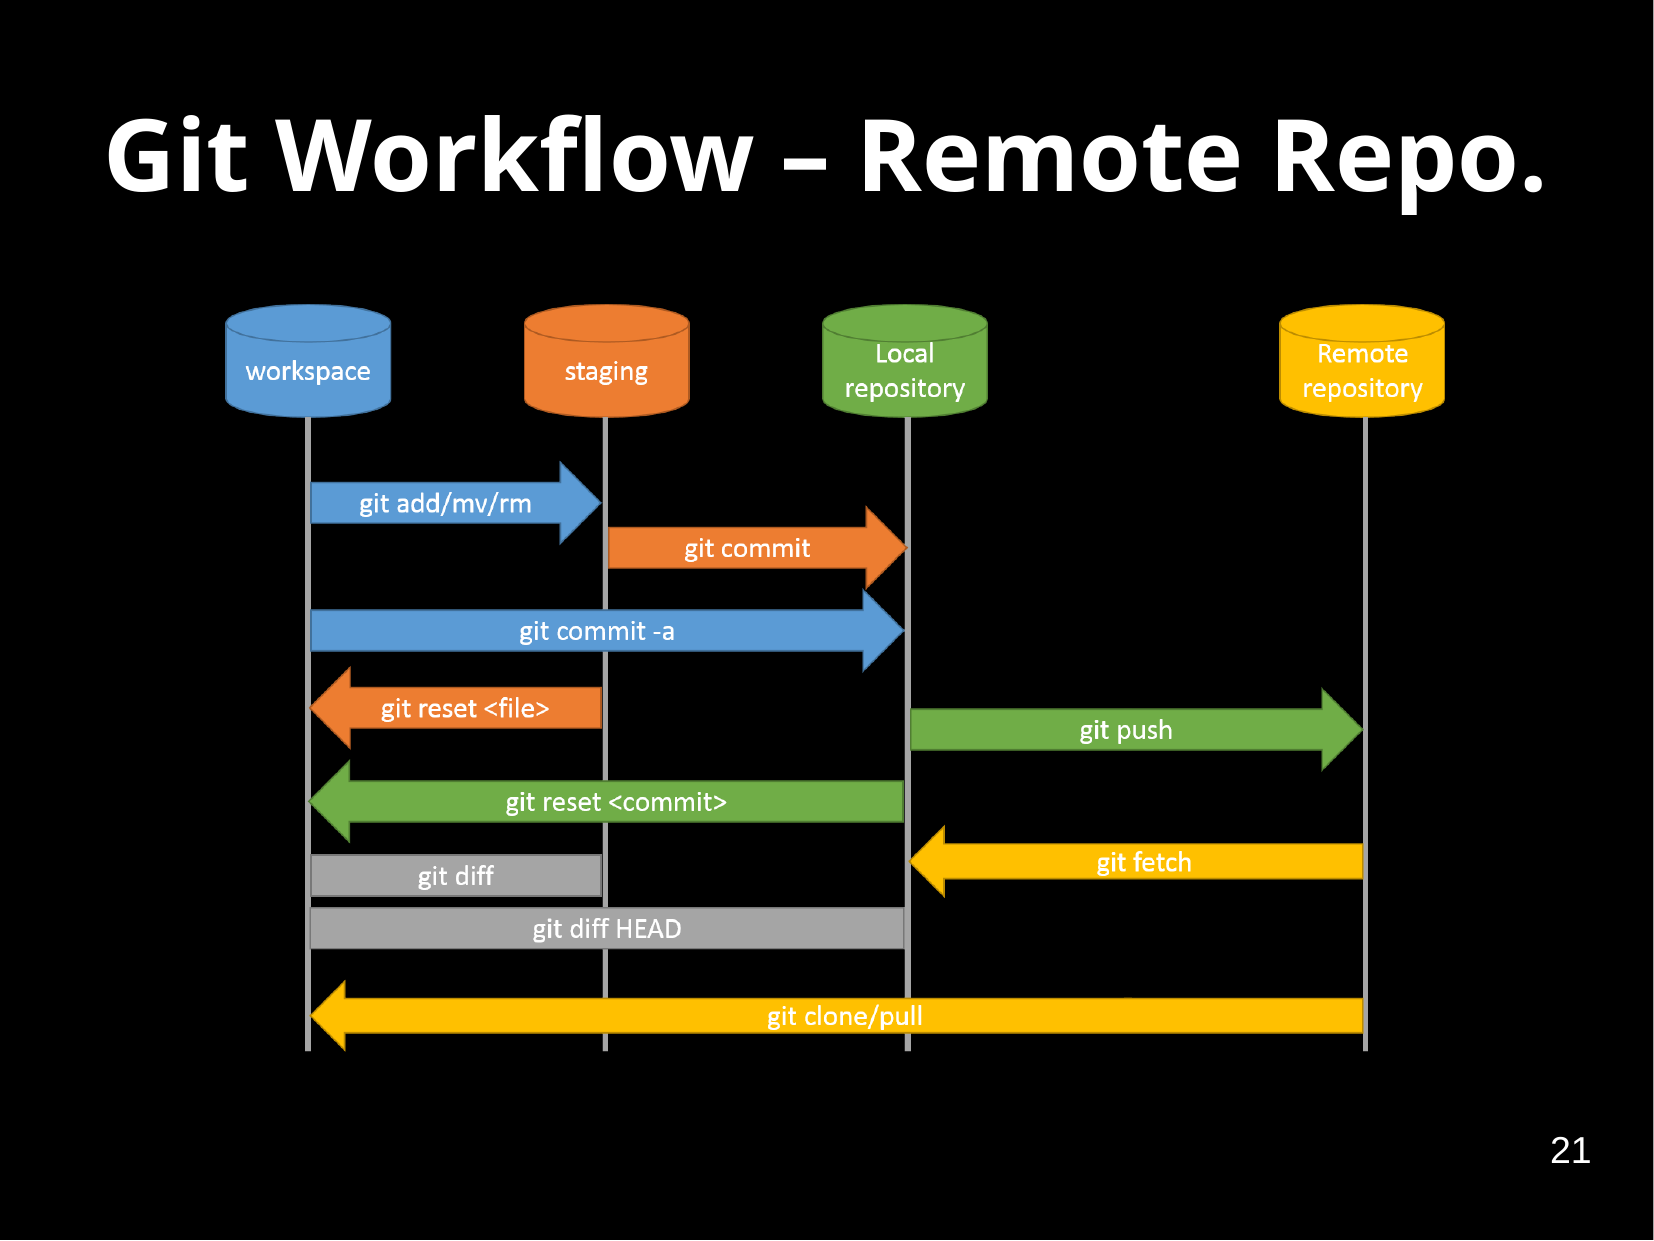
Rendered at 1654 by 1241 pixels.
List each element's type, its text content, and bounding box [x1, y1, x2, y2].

picture [225, 236, 1445, 1052]
text_box 21 [1535, 1122, 1607, 1179]
title Git Workflow – Remote Repo. [82, 49, 1571, 257]
